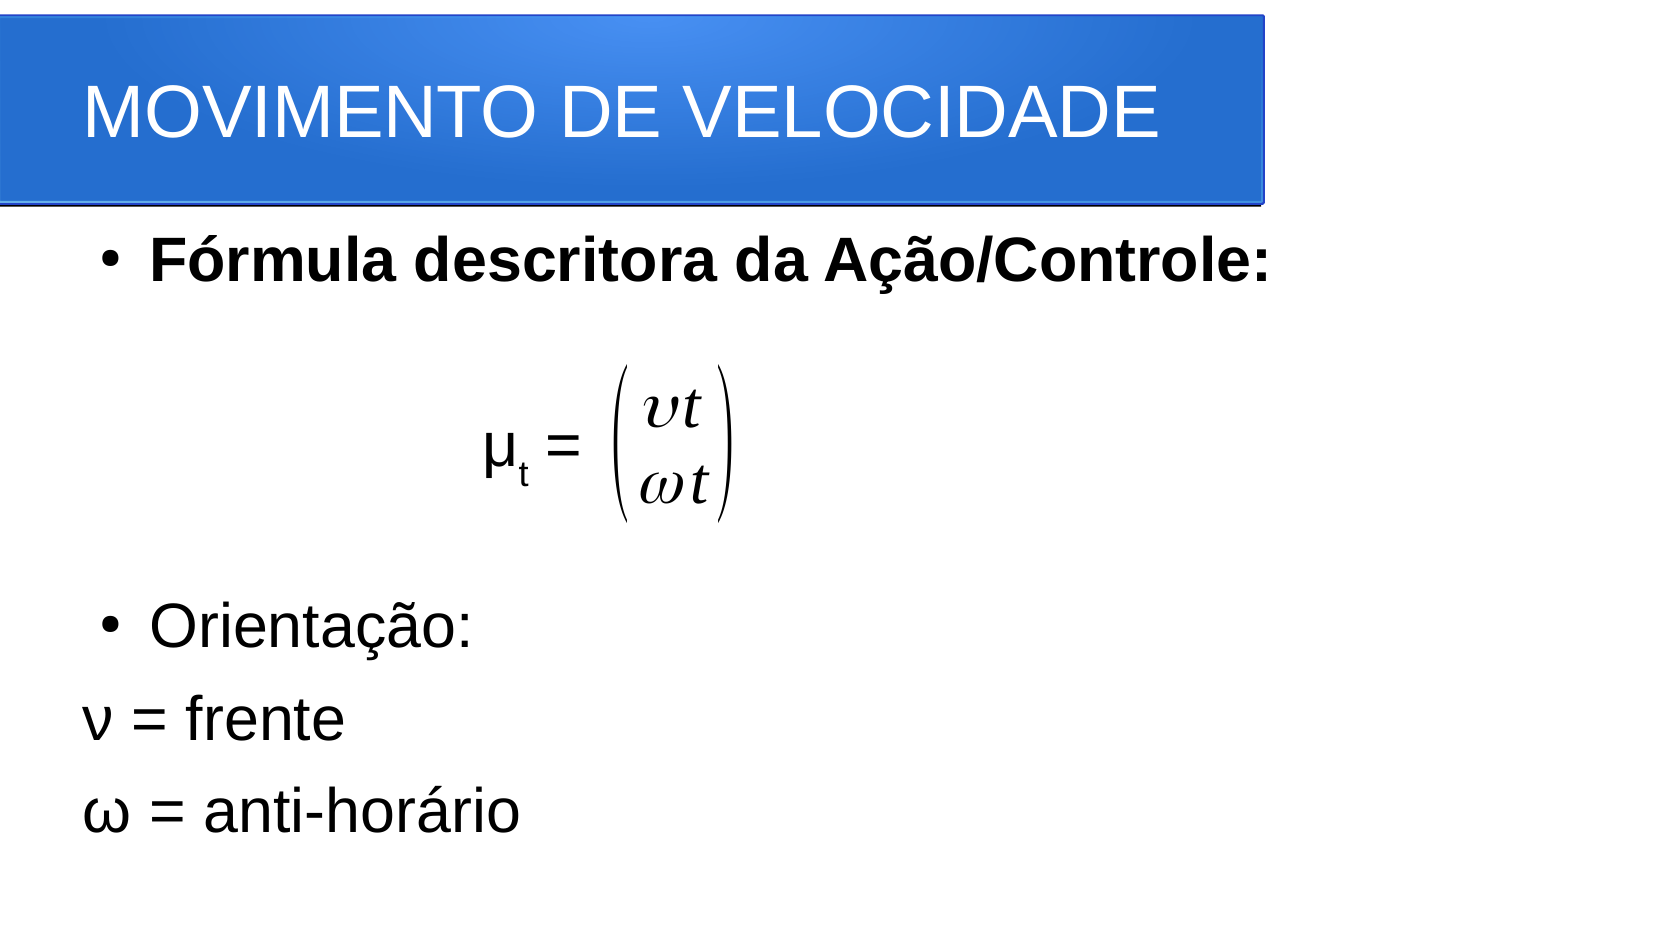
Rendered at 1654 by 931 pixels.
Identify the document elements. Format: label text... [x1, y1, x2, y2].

title MOVIMENTO DE VELOCIDADE [82, 35, 1235, 189]
list Fórmula descritora da Ação/Controle: μt = Orientação: ν = frente ω = anti-horário [82, 224, 1571, 851]
chart [602, 360, 745, 527]
